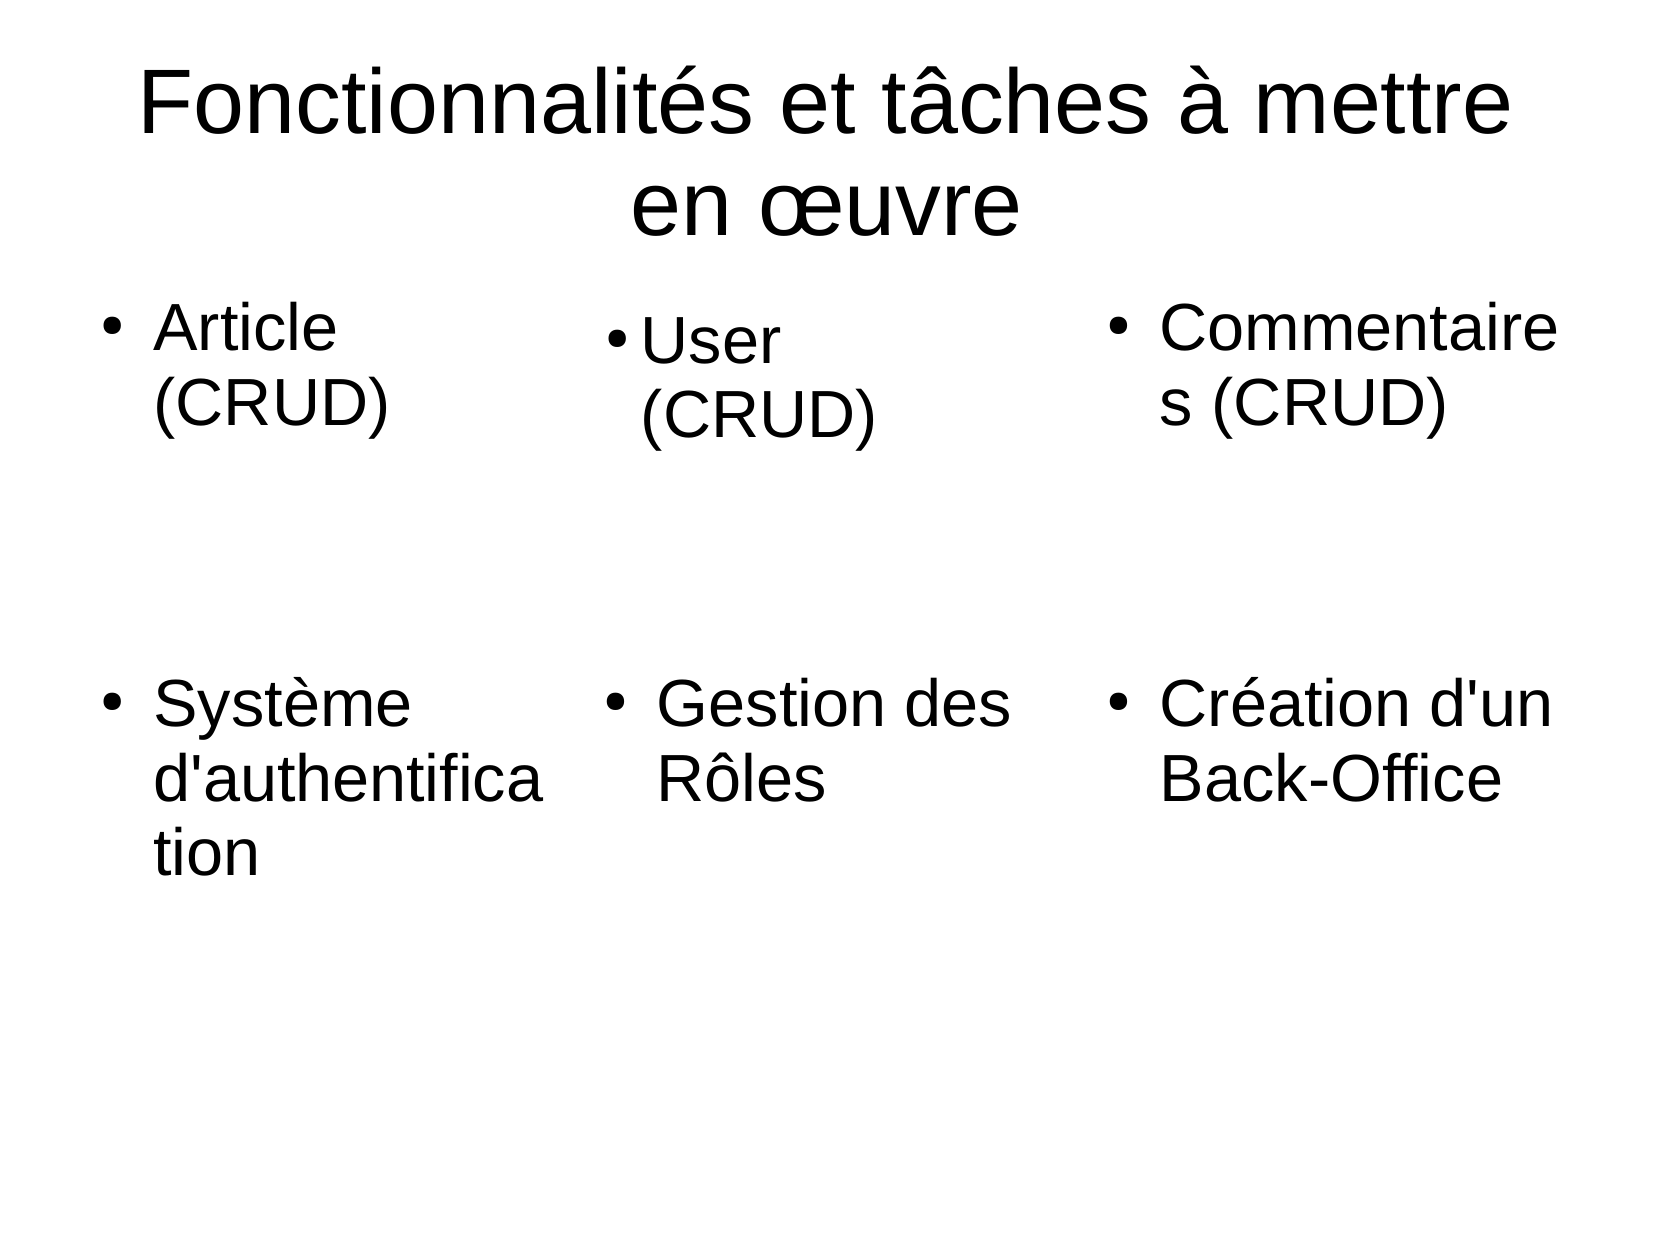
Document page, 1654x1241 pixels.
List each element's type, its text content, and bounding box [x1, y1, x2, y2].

list Création d'un Back-Office [1088, 665, 1569, 1009]
text_box User (CRUD) [590, 295, 1052, 460]
list Commentaires (CRUD) [1088, 290, 1569, 634]
list Gestion des Rôles [585, 665, 1065, 1009]
list Article (CRUD) [82, 290, 562, 634]
title Fonctionnalités et tâches à mettre en œuvre [82, 49, 1571, 257]
list Système d'authentification [82, 665, 562, 1009]
